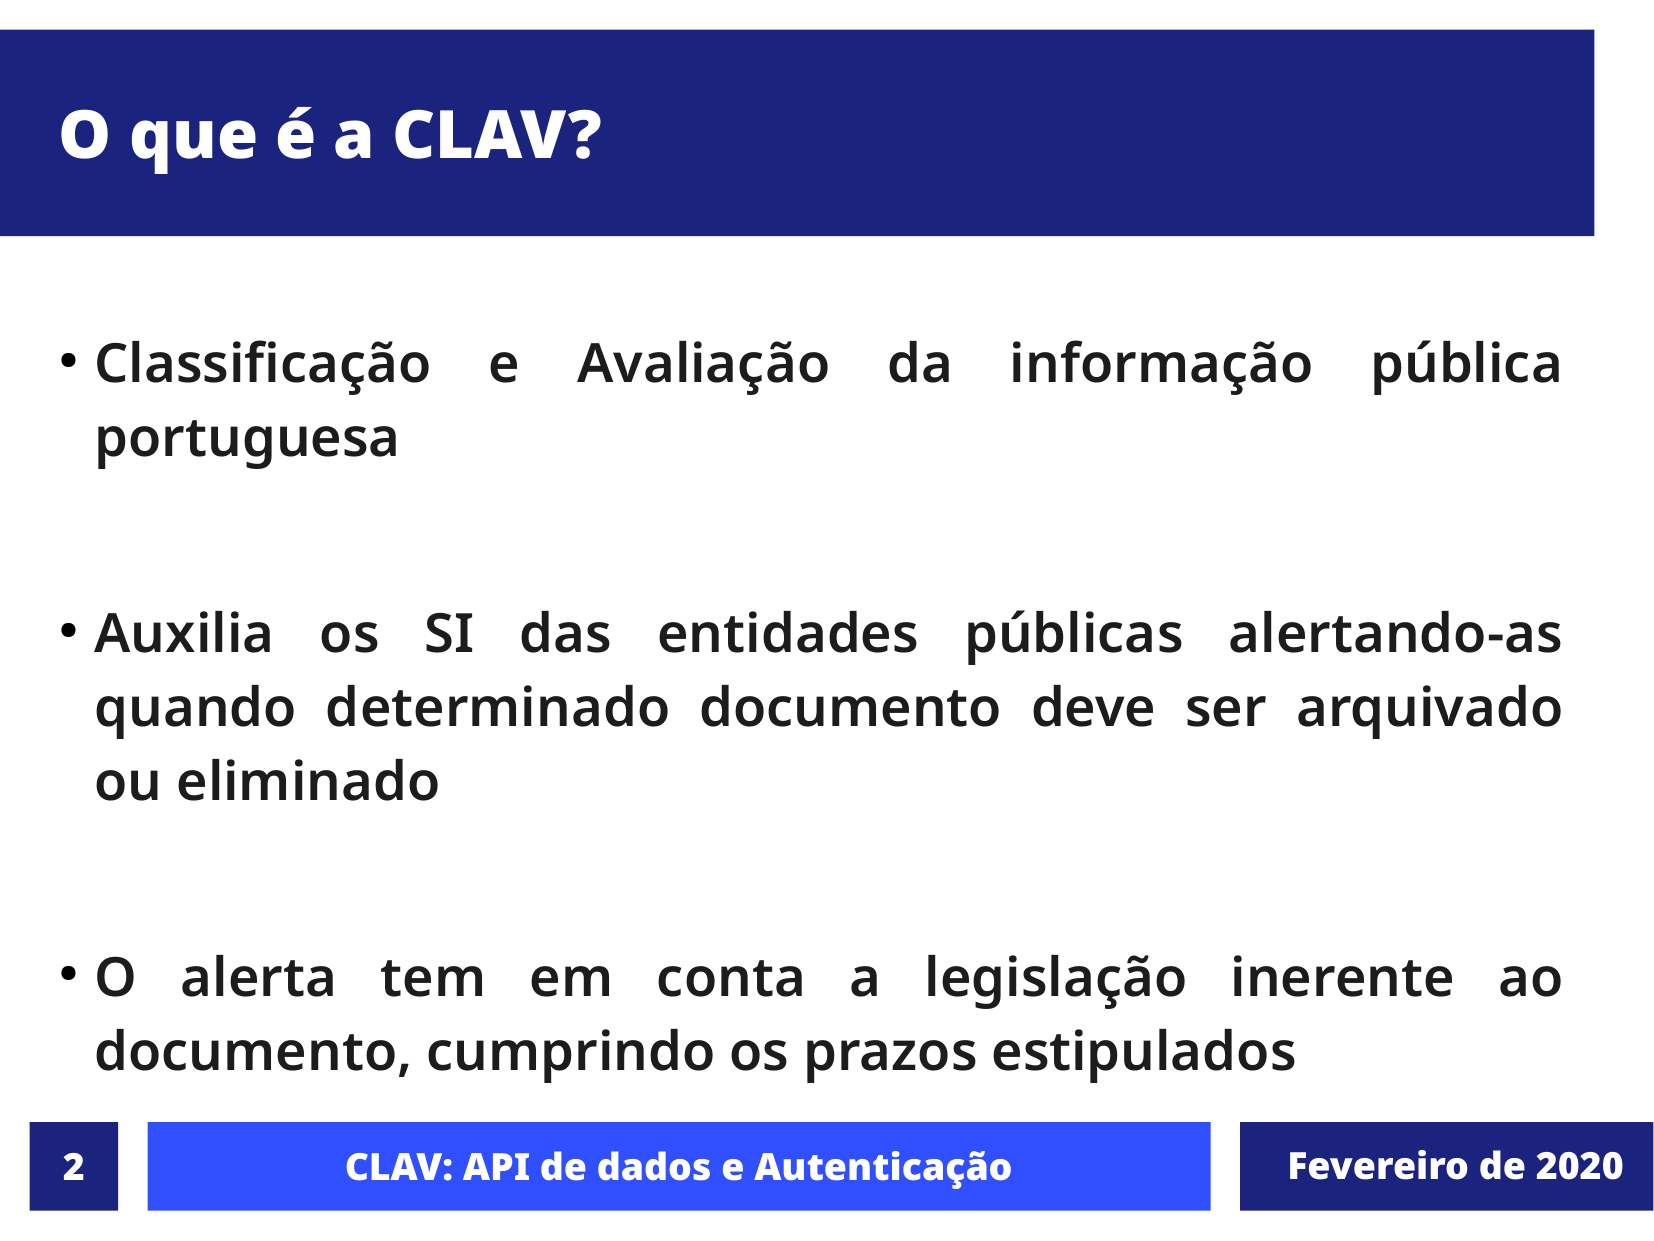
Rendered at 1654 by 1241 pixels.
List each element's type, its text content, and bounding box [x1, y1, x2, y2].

title O que é a CLAV? [59, 59, 1595, 207]
list Classificação e Avaliação da informação pública portuguesa Auxilia os SI das entidades públicas alertando-as quando determinado documento deve ser arquivado ou eliminado O alerta tem em conta a legislação inerente ao documento, cumprindo os prazos estipulados [59, 324, 1565, 1093]
